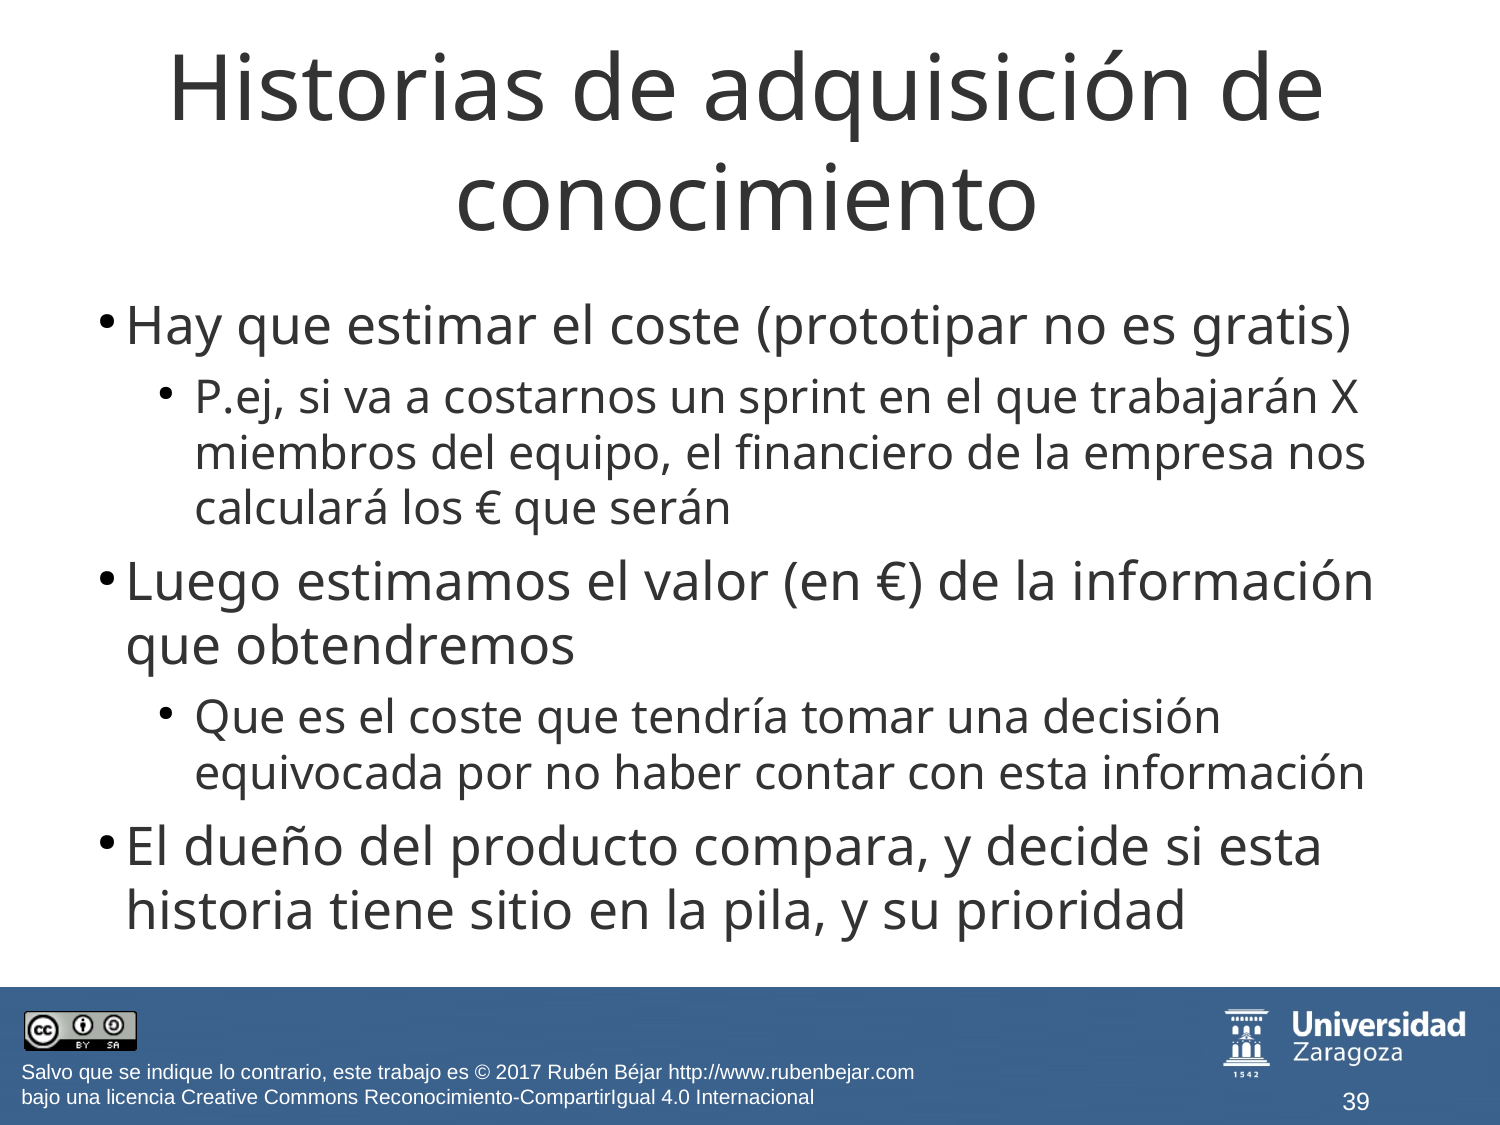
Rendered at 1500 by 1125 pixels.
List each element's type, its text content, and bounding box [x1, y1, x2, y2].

picture [0, 987, 1500, 1125]
title Historias de adquisición de conocimiento [74, 21, 1420, 257]
list Hay que estimar el coste (prototipar no es gratis) P.ej, si va a costarnos un sprint en el que trabajarán X miembros del equipo, el financiero de la empresa nos calculará los € que serán Luego estimamos el valor (en €) de la información que obtendremos Que es el coste que tendría tomar una decisión equivocada por no haber contar con esta información El dueño del producto compara, y decide si esta historia tiene sitio en la pila, y su prioridad [82, 283, 1418, 957]
